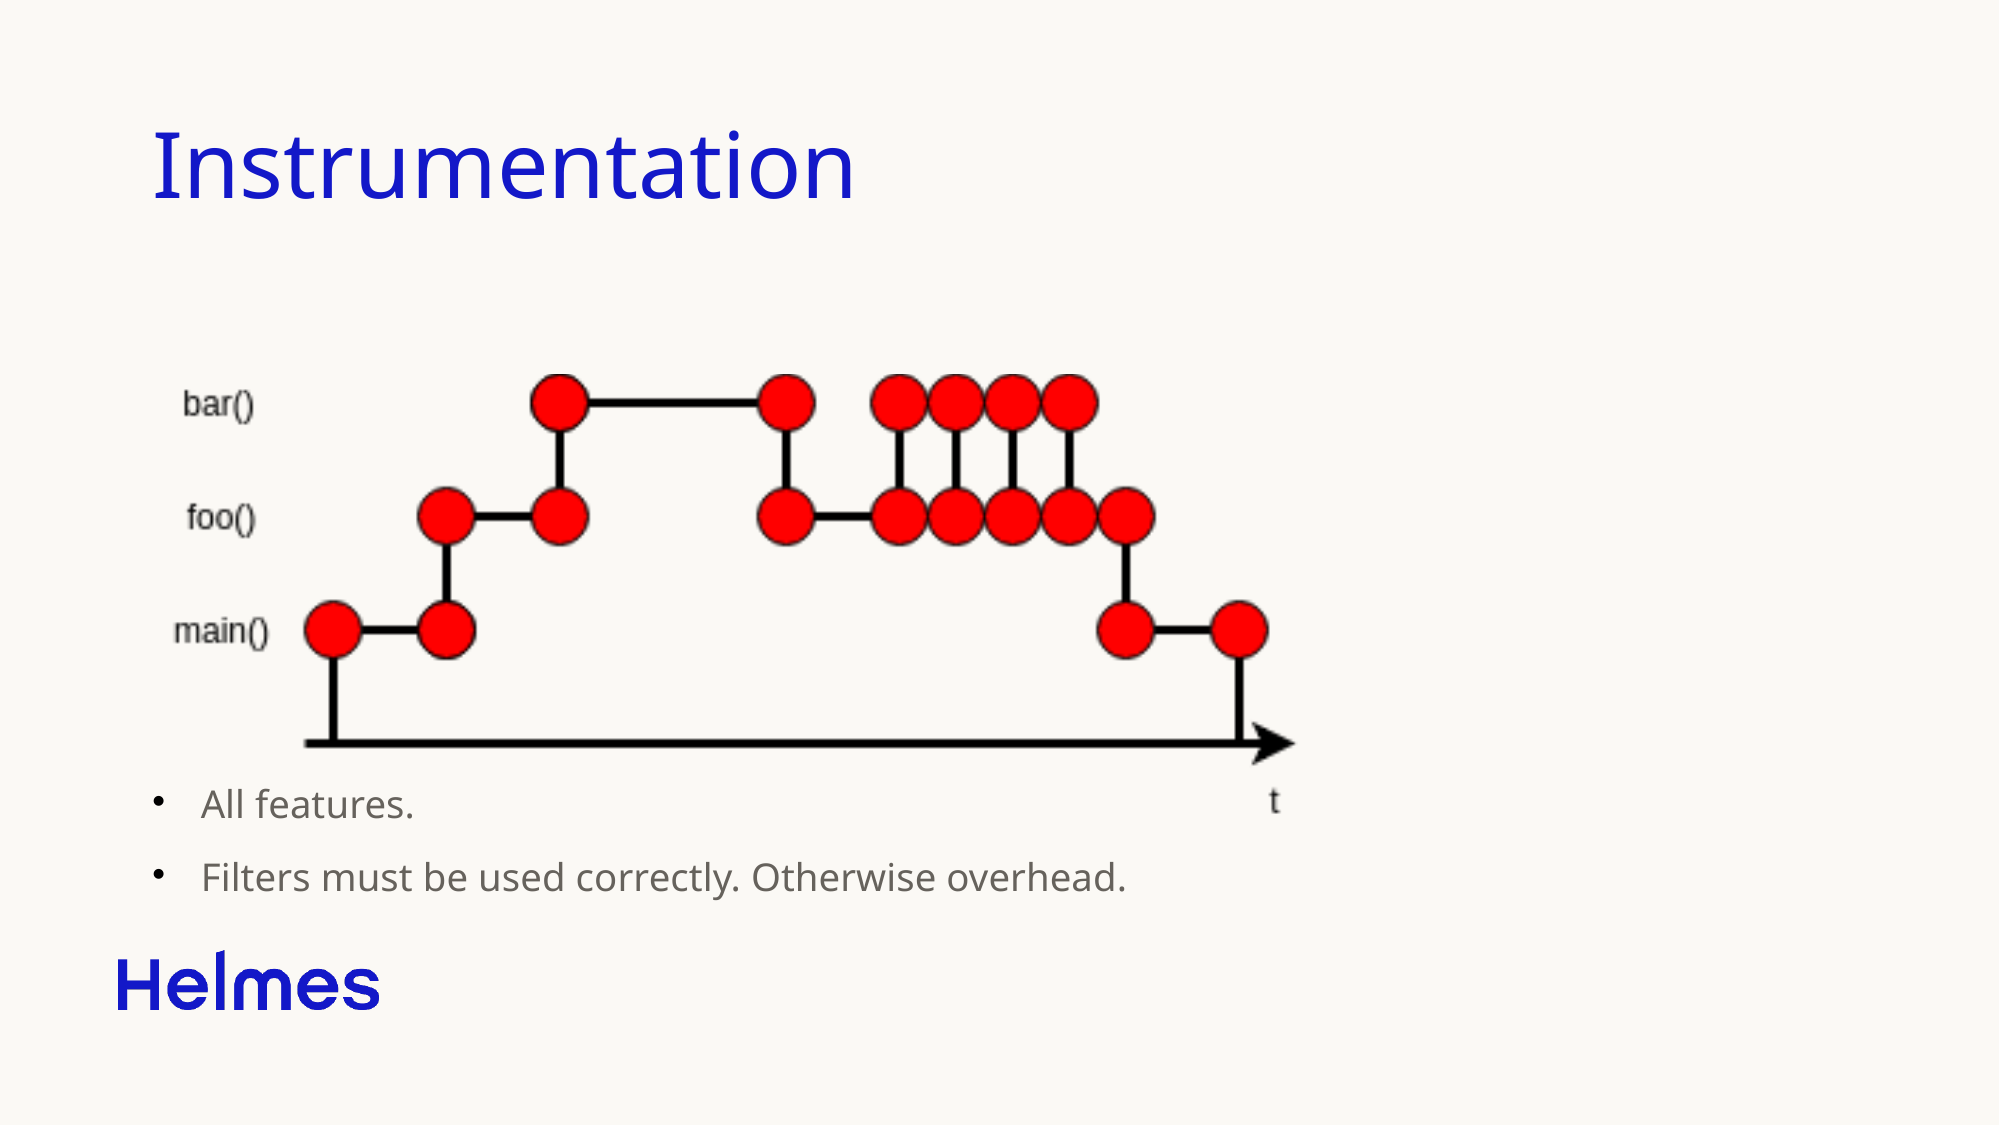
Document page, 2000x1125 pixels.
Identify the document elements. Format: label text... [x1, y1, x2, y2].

text_box All features. Filters must be used correctly. Otherwise overhead. [135, 780, 1860, 900]
picture [118, 950, 379, 1010]
text_box Instrumentation [137, 59, 1862, 277]
picture [163, 374, 1335, 831]
